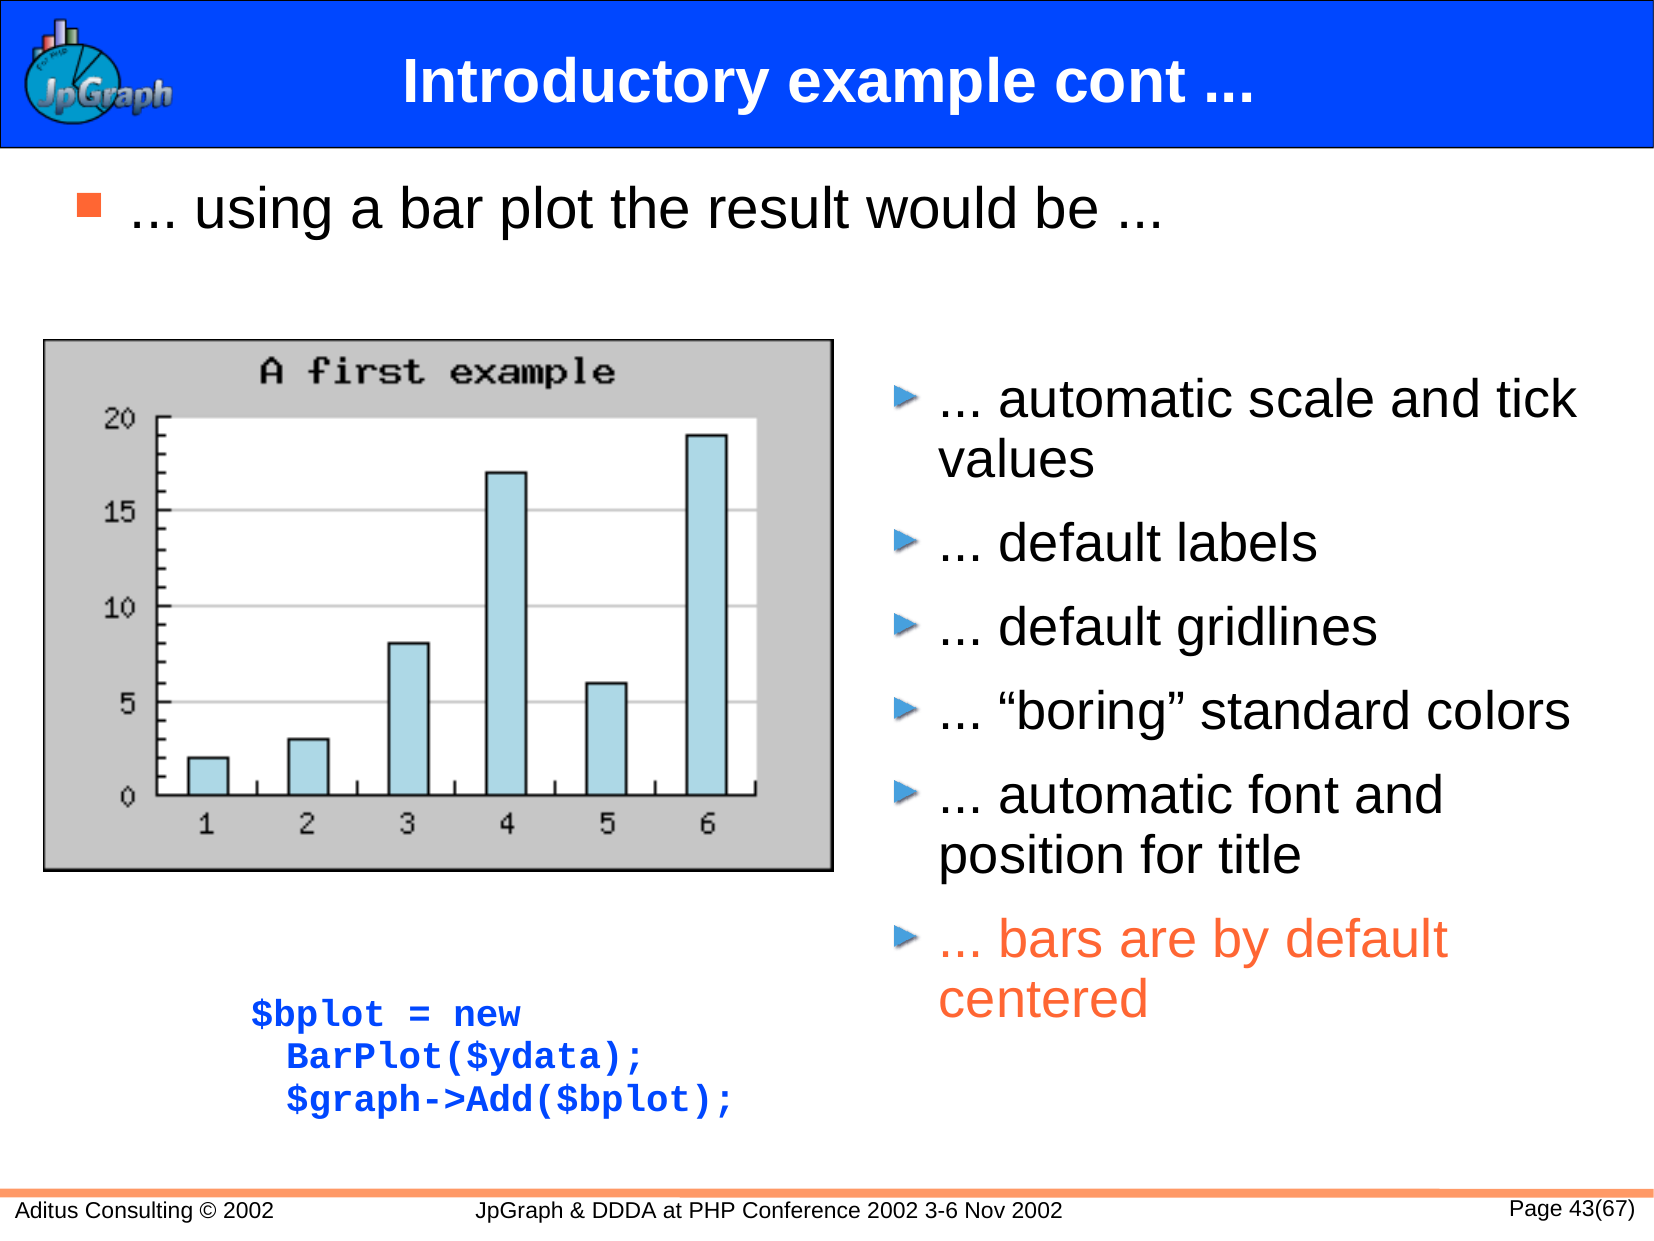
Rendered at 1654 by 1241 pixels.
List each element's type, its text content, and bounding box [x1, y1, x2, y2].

title Introductory example cont ... [123, 0, 1536, 163]
picture [20, 17, 123, 128]
picture [891, 694, 922, 724]
picture [891, 777, 922, 808]
picture [891, 610, 922, 640]
picture [891, 526, 922, 556]
picture [891, 922, 922, 952]
picture [891, 382, 922, 412]
text_box $bplot = new BarPlot($ydata); $graph->Add($bplot); [73, 992, 813, 1120]
text_box ... automatic scale and tick values ... default labels ... default gridlines ... “boring” standard colors ... automatic font and position for title ... bars are by default centered [797, 368, 1595, 1031]
list ... using a bar plot the result would be ... [59, 177, 1575, 340]
picture [43, 339, 834, 872]
